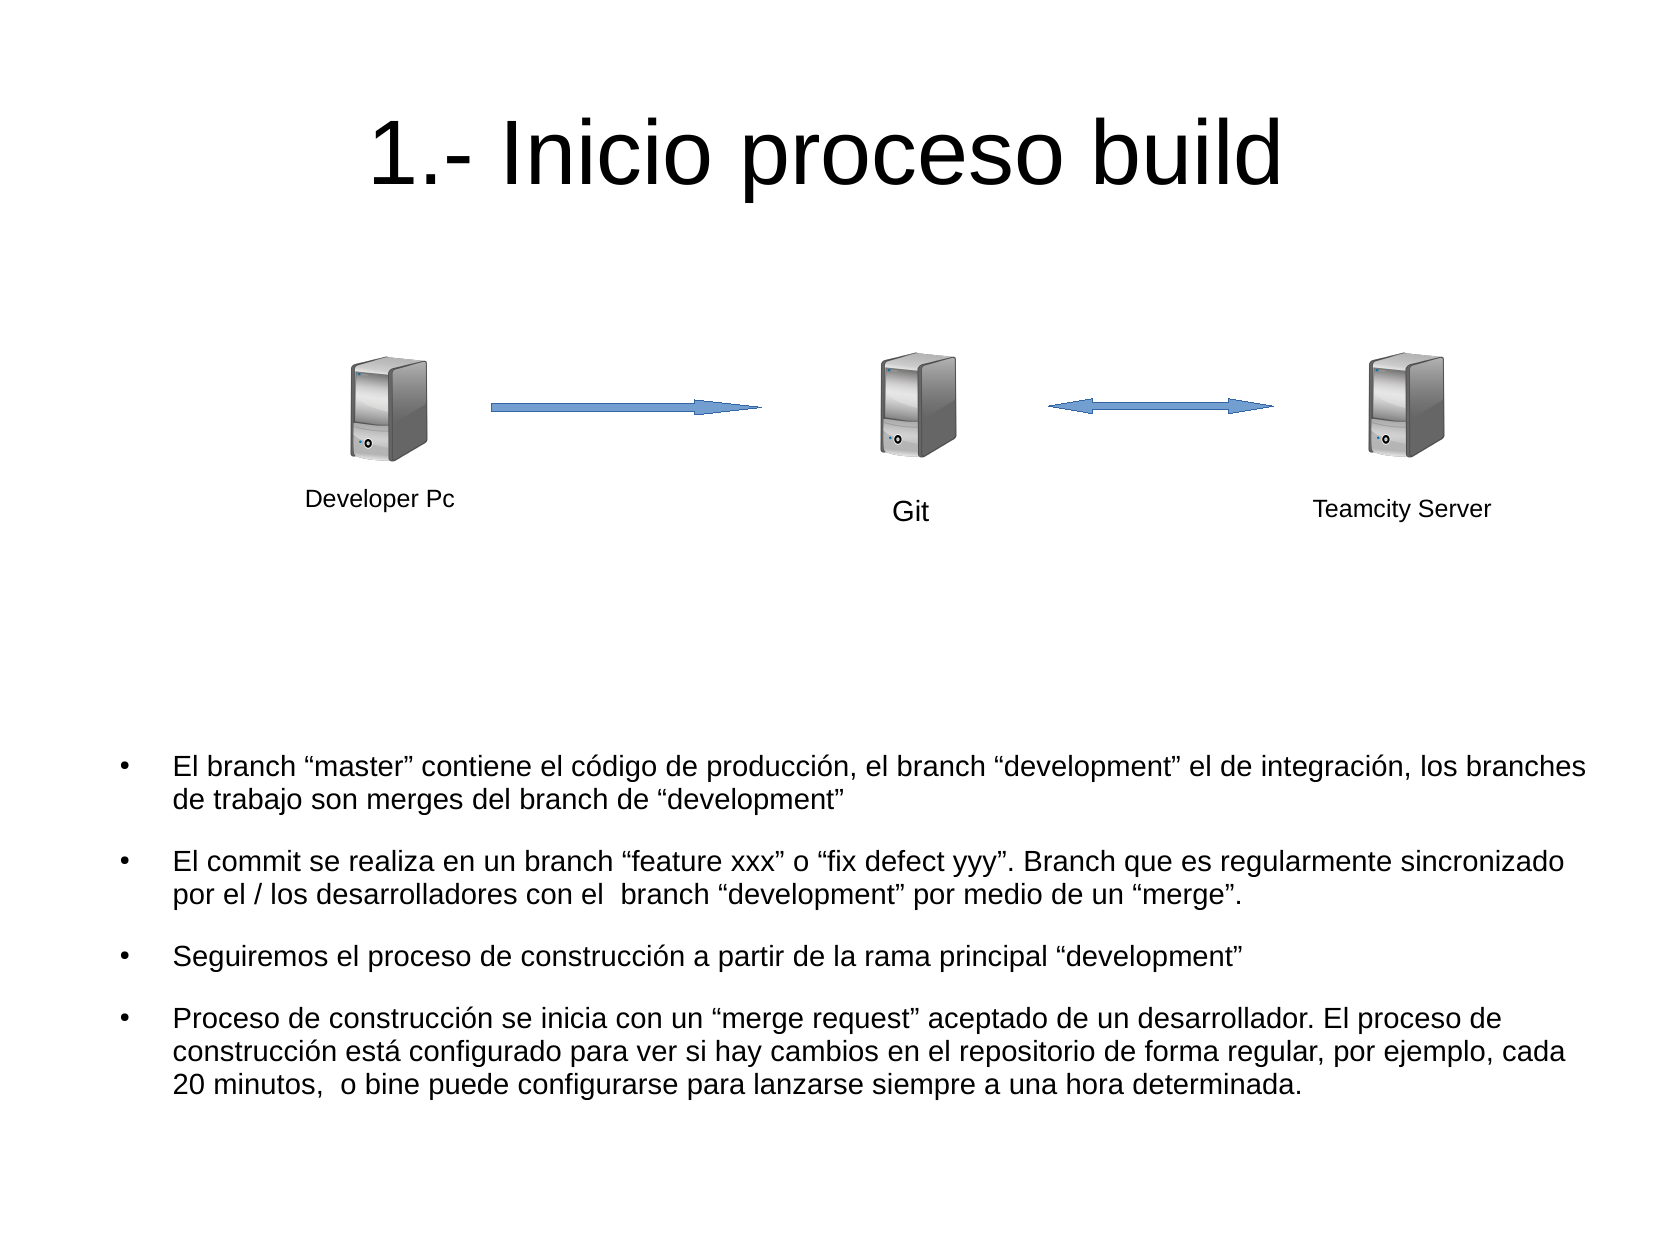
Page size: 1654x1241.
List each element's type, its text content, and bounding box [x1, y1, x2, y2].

text_box [1048, 398, 1274, 414]
title 1.- Inicio proceso build [82, 49, 1571, 257]
picture [350, 356, 428, 462]
list El branch “master” contiene el código de producción, el branch “development” el de integración, los branches de trabajo son merges del branch de “development” El commit se realiza en un branch “feature xxx” o “fix defect yyy”. Branch que es regularmente sincronizado por el / los desarrolladores con el branch “development” por medio de un “merge”. Seguiremos el proceso de construcción a partir de la rama principal “development” Proceso de construcción se inicia con un “merge request” aceptado de un desarrollador. El proceso de construcción está configurado para ver si hay cambios en el repositorio de forma regular, por ejemplo, cada 20 minutos, o bine puede configurarse para lanzarse siempre a una hora determinada. [101, 750, 1591, 1186]
text_box [491, 399, 762, 415]
picture [1368, 352, 1445, 458]
text_box Git [877, 487, 968, 535]
text_box Teamcity Server [1297, 487, 1508, 533]
text_box Developer Pc [289, 477, 512, 535]
picture [880, 352, 957, 458]
